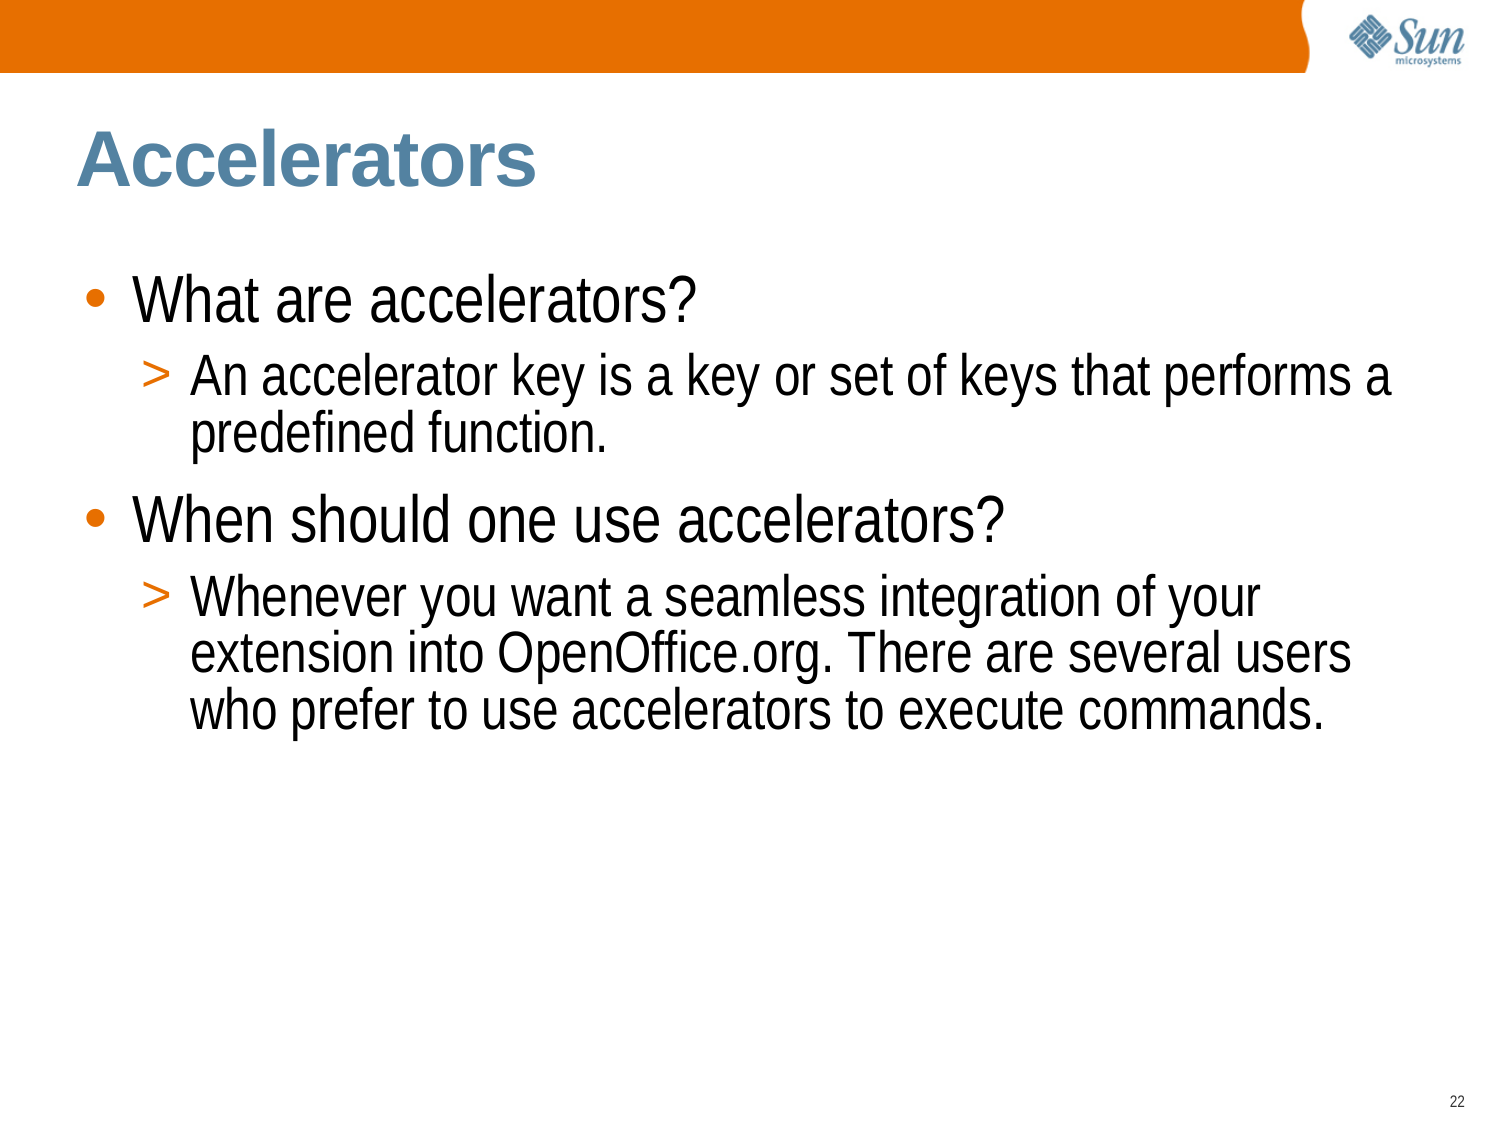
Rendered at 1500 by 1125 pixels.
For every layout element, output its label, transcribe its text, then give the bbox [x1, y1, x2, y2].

picture [0, 0, 1500, 73]
title Accelerators [75, 123, 1437, 227]
list What are accelerators? An accelerator key is a key or set of keys that performs a predefined function. When should one use accelerators? Whenever you want a seamless integration of your extension into OpenOffice.org. There are several users who prefer to use accelerators to execute commands. [64, 269, 1401, 1074]
